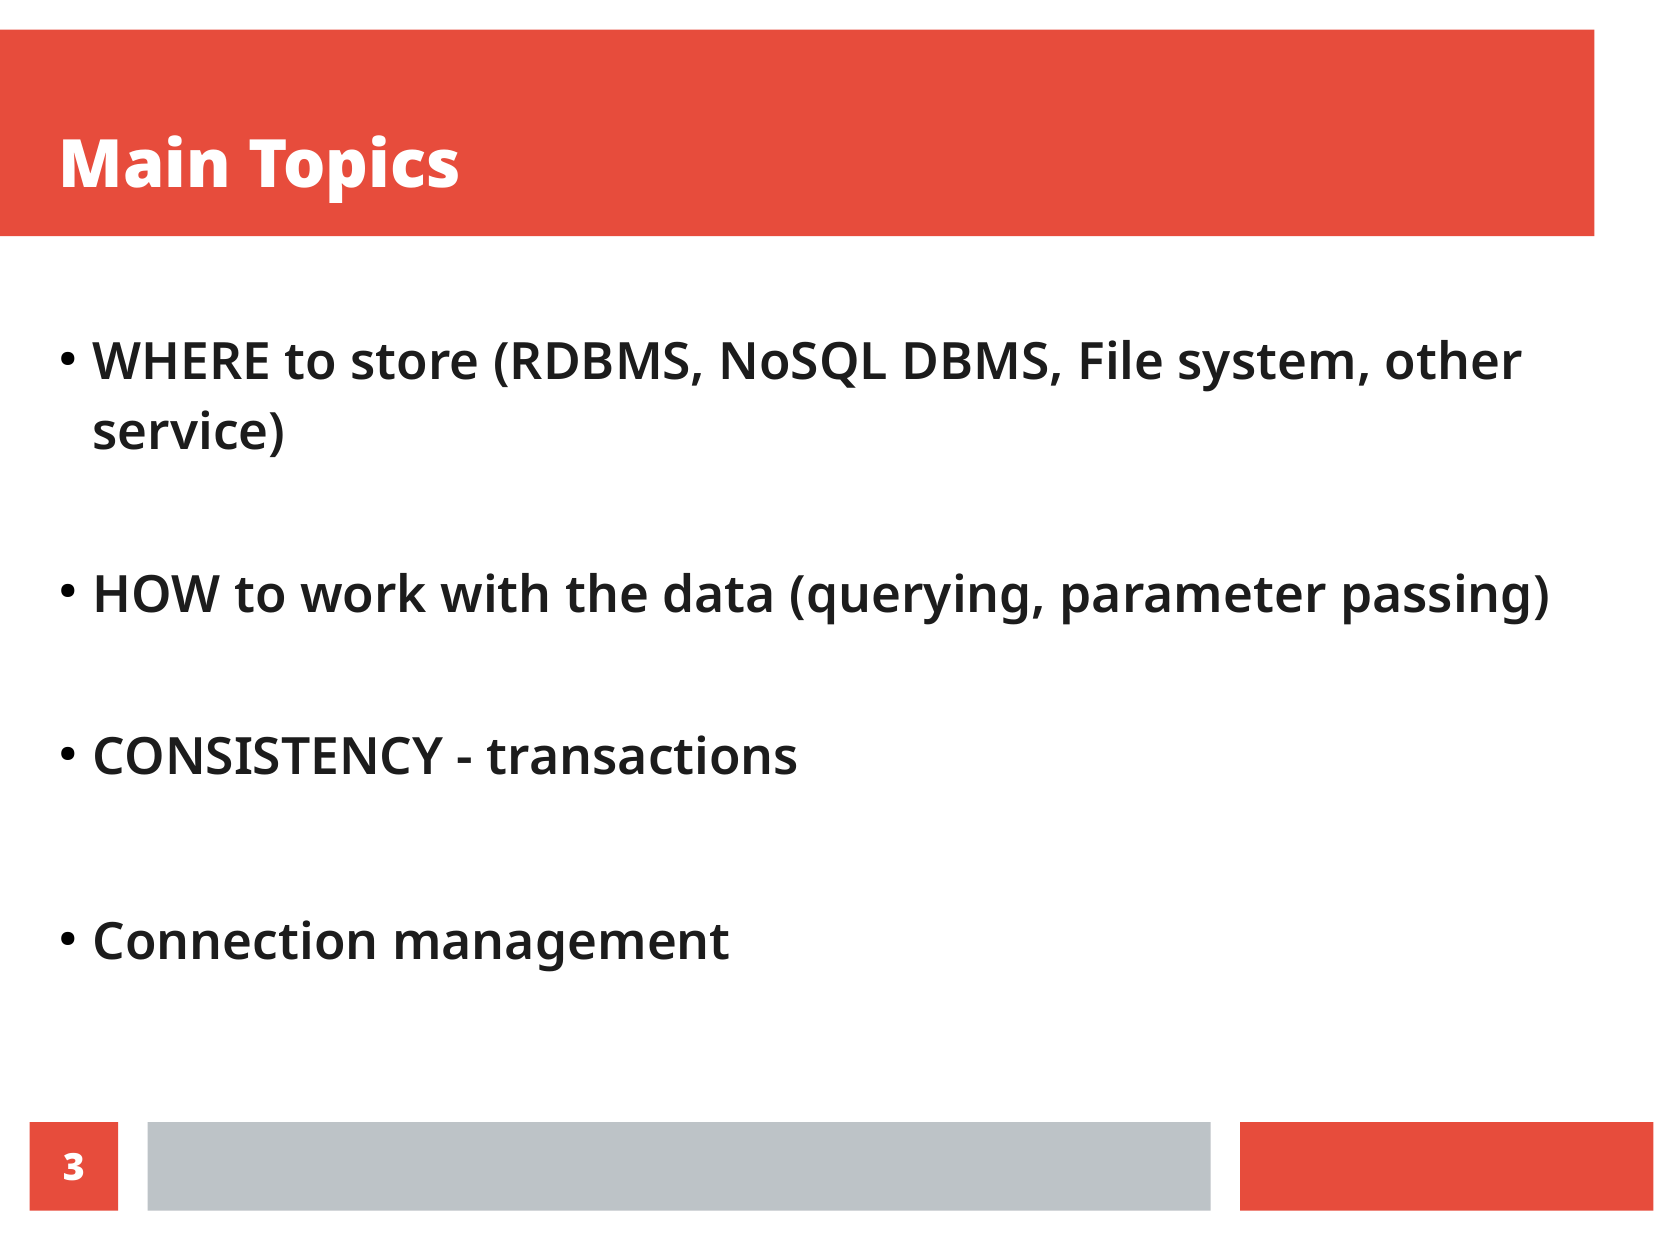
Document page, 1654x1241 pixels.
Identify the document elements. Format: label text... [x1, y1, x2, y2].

list WHERE to store (RDBMS, NoSQL DBMS, File system, other service) HOW to work with the data (querying, parameter passing) CONSISTENCY - transactions Connection management [59, 324, 1565, 1093]
title Main Topics [59, 59, 1595, 207]
